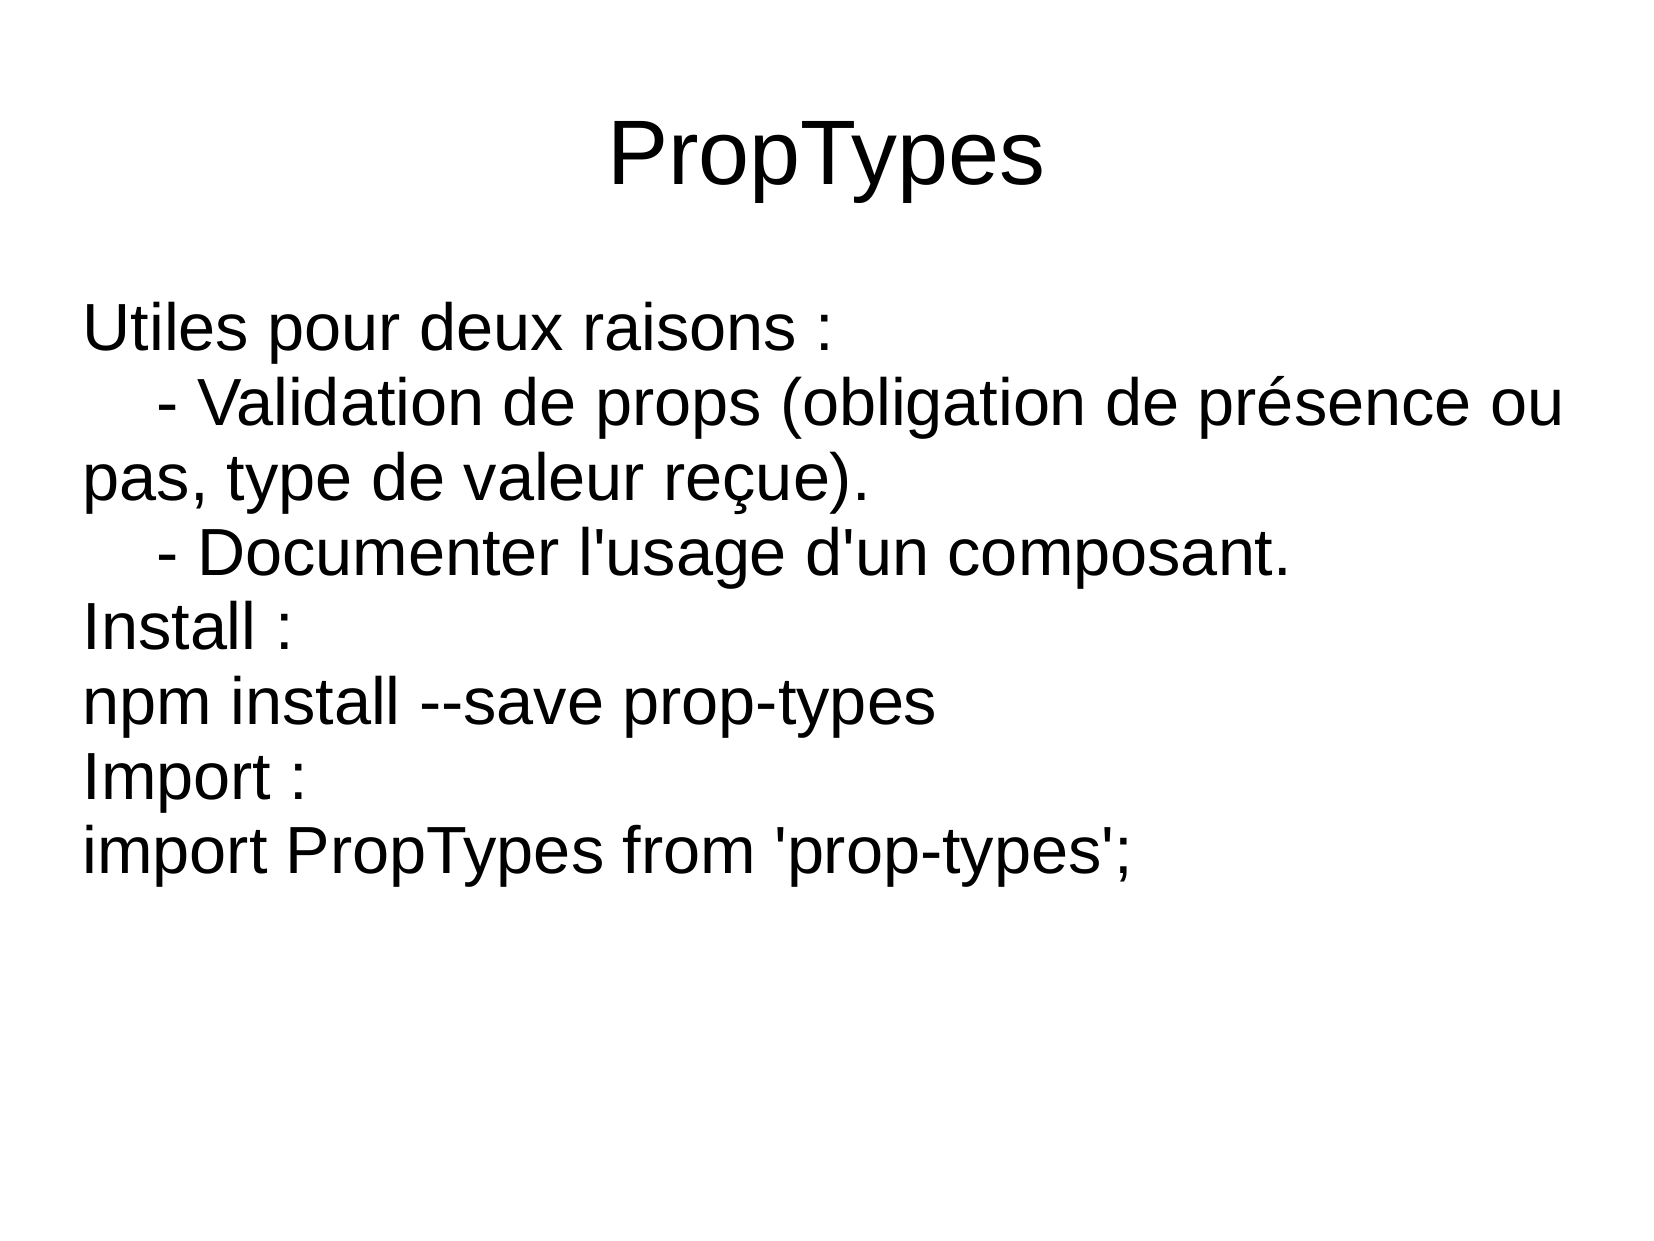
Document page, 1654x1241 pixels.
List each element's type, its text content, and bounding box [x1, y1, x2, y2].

subtitle Utiles pour deux raisons : - Validation de props (obligation de présence ou pas, type de valeur reçue). - Documenter l'usage d'un composant. Install : npm install --save prop-types Import : import PropTypes from 'prop-types'; [82, 290, 1571, 1109]
title PropTypes [82, 49, 1571, 257]
